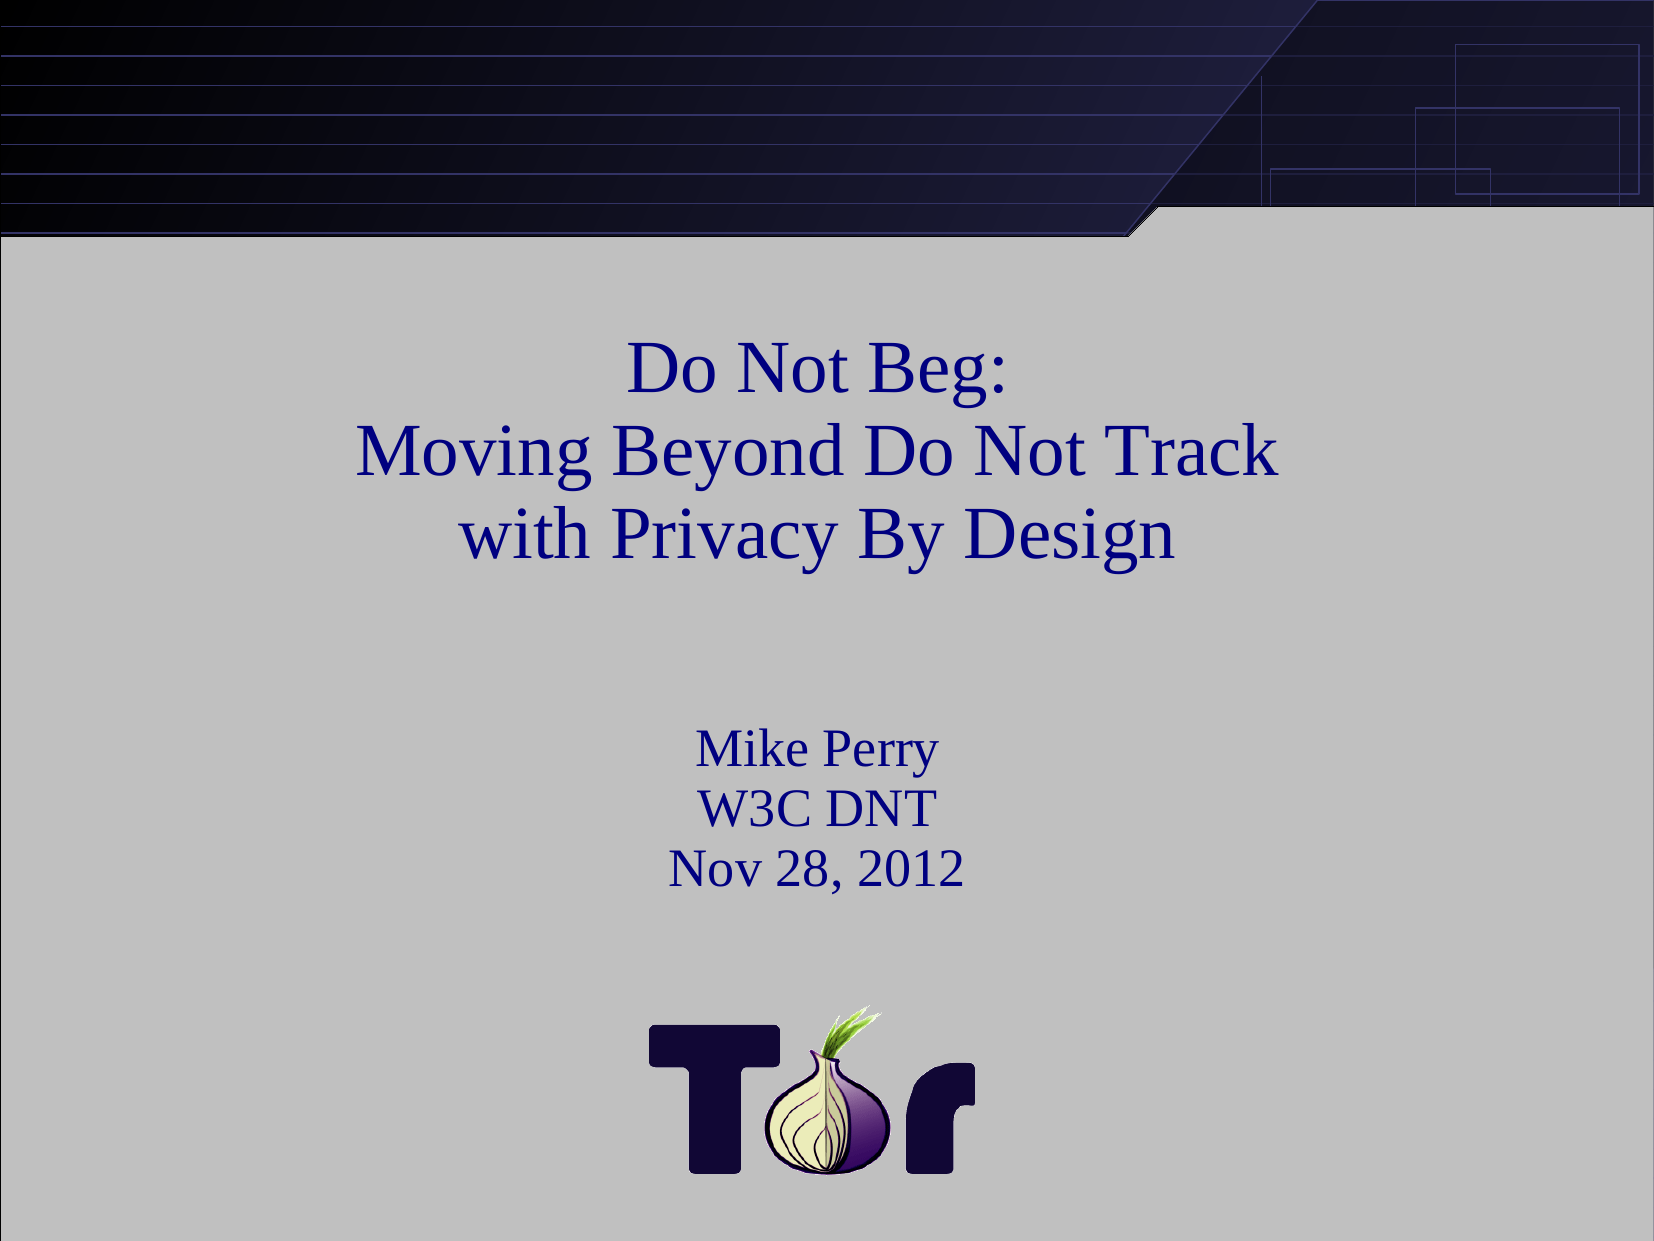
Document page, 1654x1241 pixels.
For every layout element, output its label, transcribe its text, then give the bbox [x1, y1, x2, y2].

subtitle Do Not Beg: Moving Beyond Do Not Track with Privacy By Design Mike Perry W3C DNT Nov 28, 2012 [93, 265, 1506, 959]
picture [649, 1003, 975, 1182]
